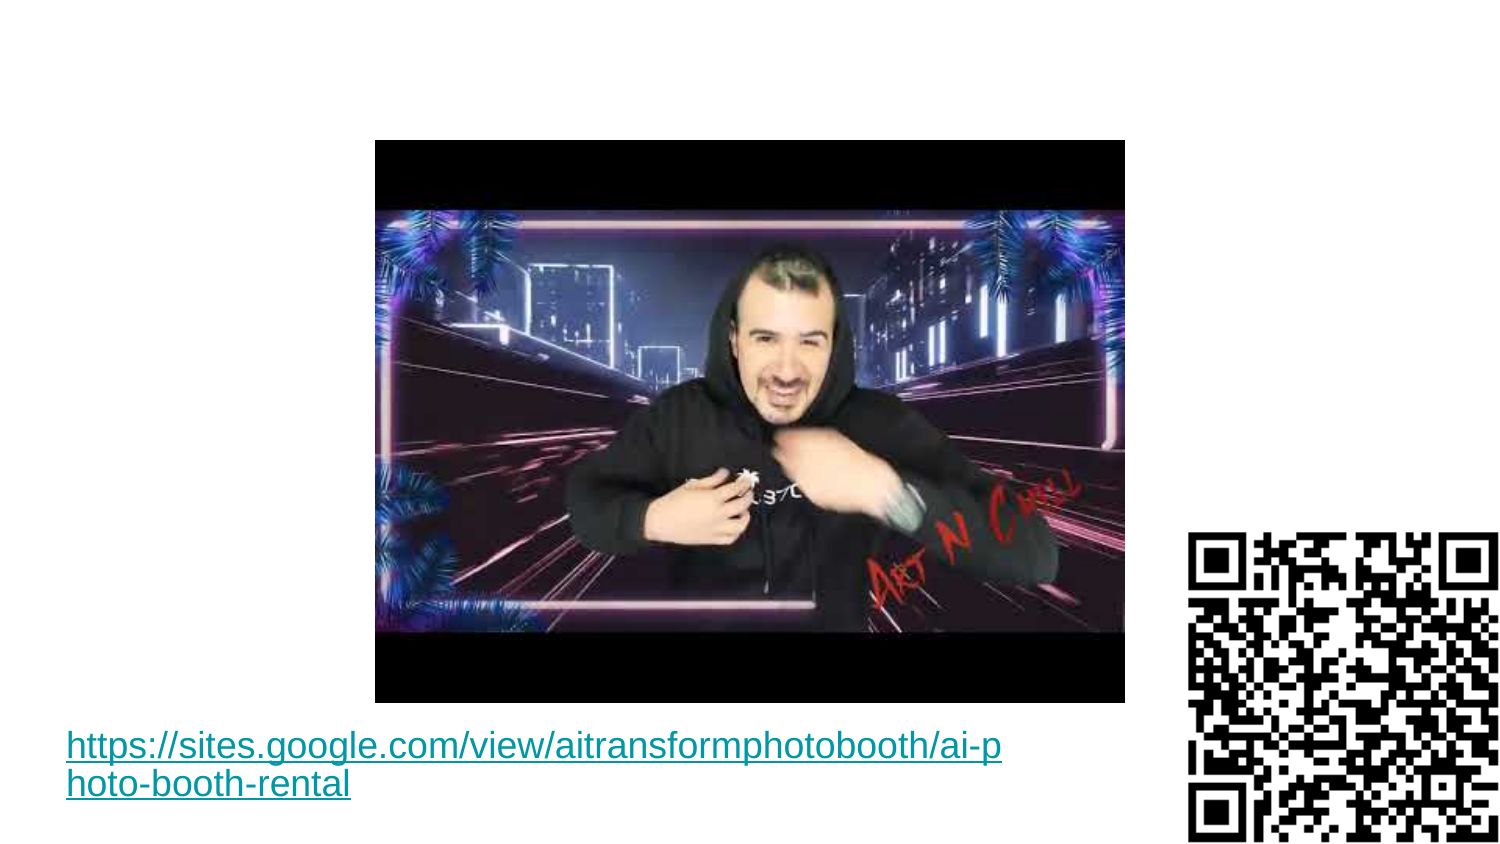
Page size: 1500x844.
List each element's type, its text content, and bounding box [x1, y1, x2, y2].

list https://sites.google.com/view/aitransformphotobooth/ai-photo-booth-rental [51, 694, 1036, 794]
picture [375, 140, 1125, 704]
picture [1187, 531, 1500, 844]
